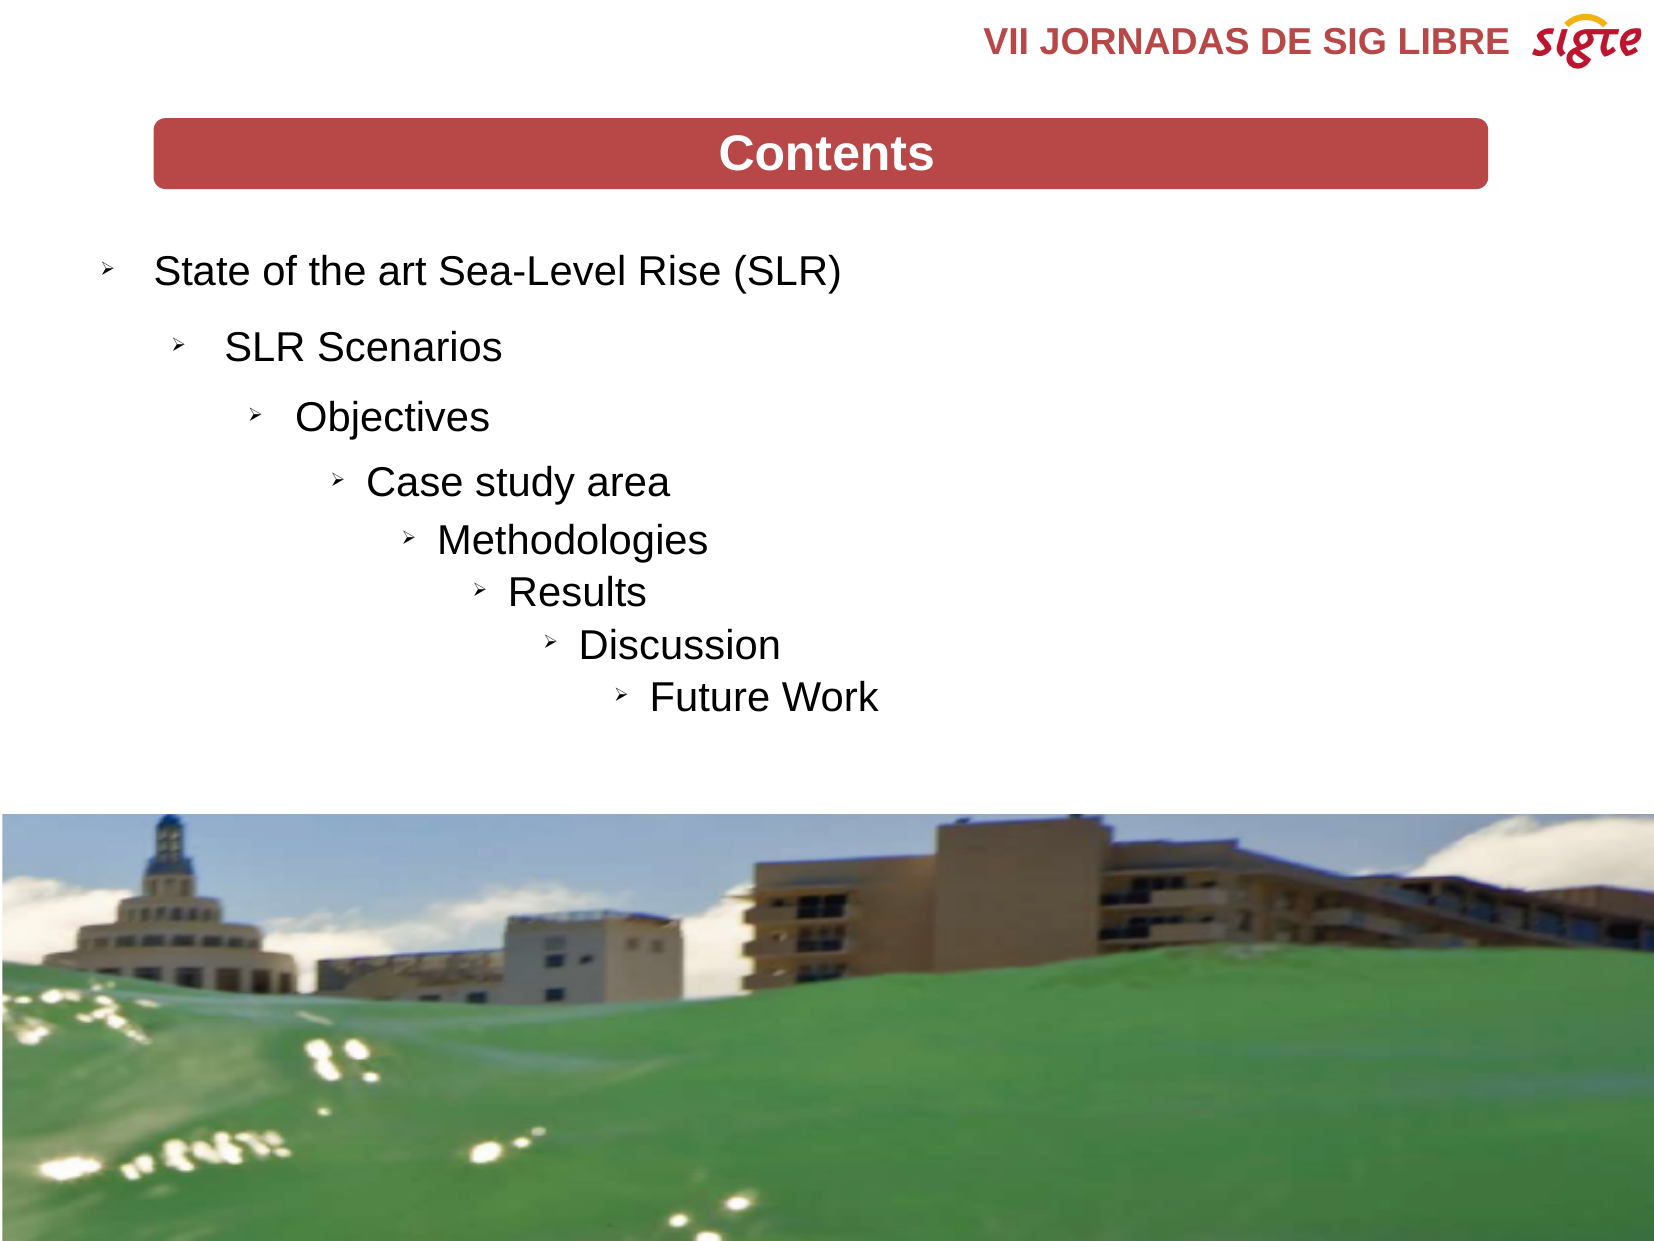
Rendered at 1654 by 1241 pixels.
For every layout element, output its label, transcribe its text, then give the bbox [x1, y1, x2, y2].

picture [2, 814, 1654, 1241]
list State of the art Sea-Level Rise (SLR) SLR Scenarios Objectives Case study area Methodologies Results Discussion Future Work [82, 248, 1538, 768]
title Contents [82, 49, 1571, 257]
picture [1528, 11, 1644, 71]
text_box VII JORNADAS DE SIG LIBRE [968, 12, 1524, 71]
